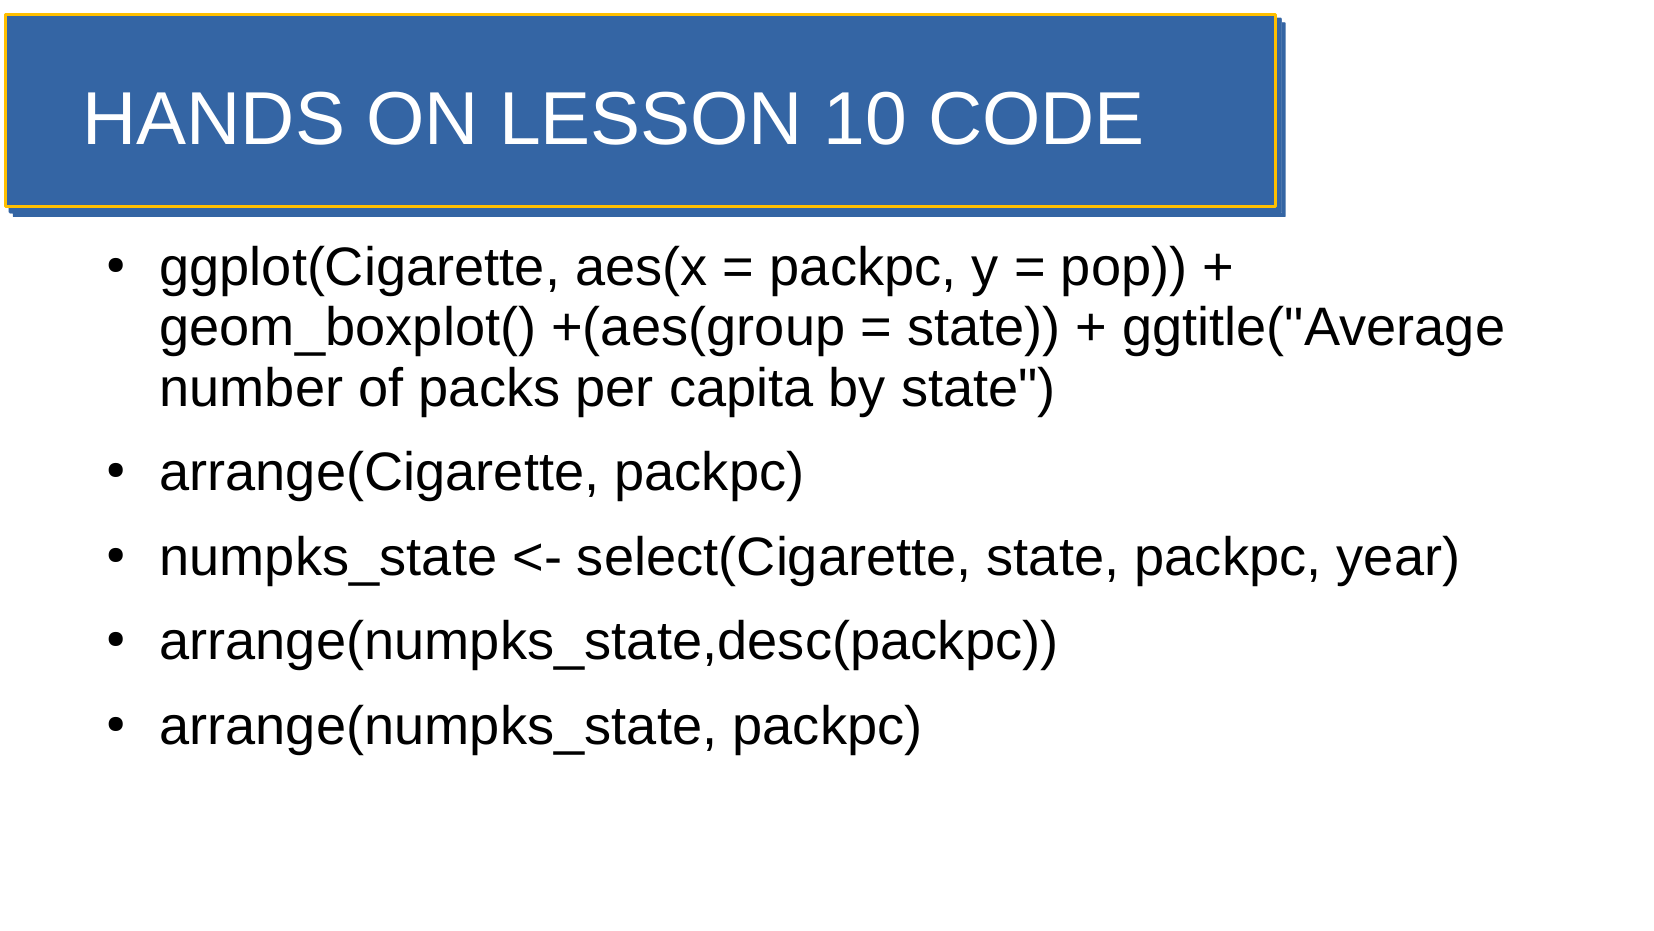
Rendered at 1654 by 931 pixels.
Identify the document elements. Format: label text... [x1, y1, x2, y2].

list ggplot(Cigarette, aes(x = packpc, y = pop)) + geom_boxplot() +(aes(group = state)) + ggtitle("Average number of packs per capita by state") arrange(Cigarette, packpc) numpks_state <- select(Cigarette, state, packpc, year) arrange(numpks_state,desc(packpc)) arrange(numpks_state, packpc) [88, 236, 1565, 798]
title HANDS ON LESSON 10 CODE [82, 44, 1235, 192]
